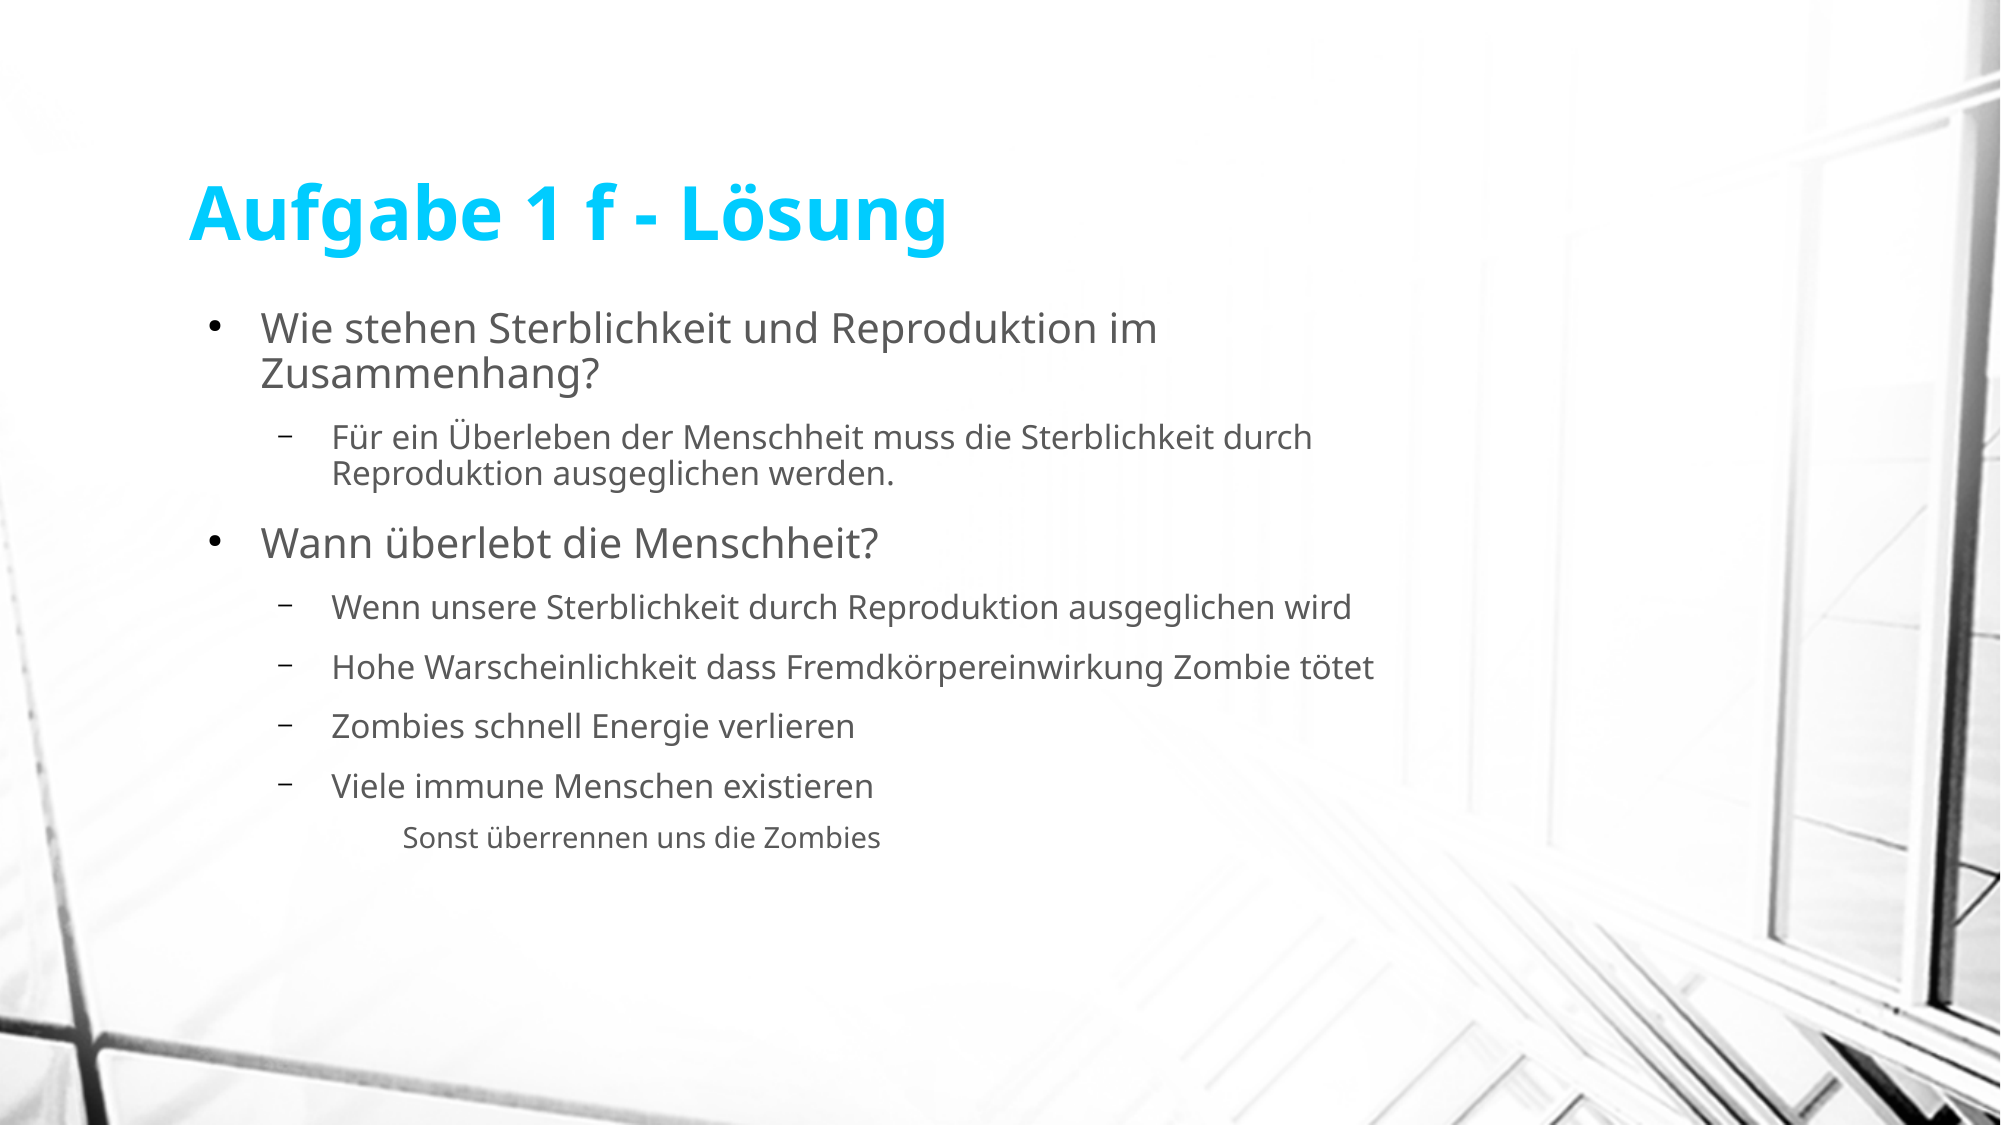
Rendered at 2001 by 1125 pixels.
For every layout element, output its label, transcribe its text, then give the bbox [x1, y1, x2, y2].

picture [0, 0, 2001, 1125]
title Aufgabe 1 f - Lösung [174, 87, 1831, 263]
list Wie stehen Sterblichkeit und Reproduktion im Zusammenhang? Für ein Überleben der Menschheit muss die Sterblichkeit durch Reproduktion ausgeglichen werden. Wann überlebt die Menschheit? Wenn unsere Sterblichkeit durch Reproduktion ausgeglichen wird Hohe Warscheinlichkeit dass Fremdkörpereinwirkung Zombie tötet Zombies schnell Energie verlieren Viele immune Menschen existieren Sonst überrennen uns die Zombies [174, 299, 1475, 584]
